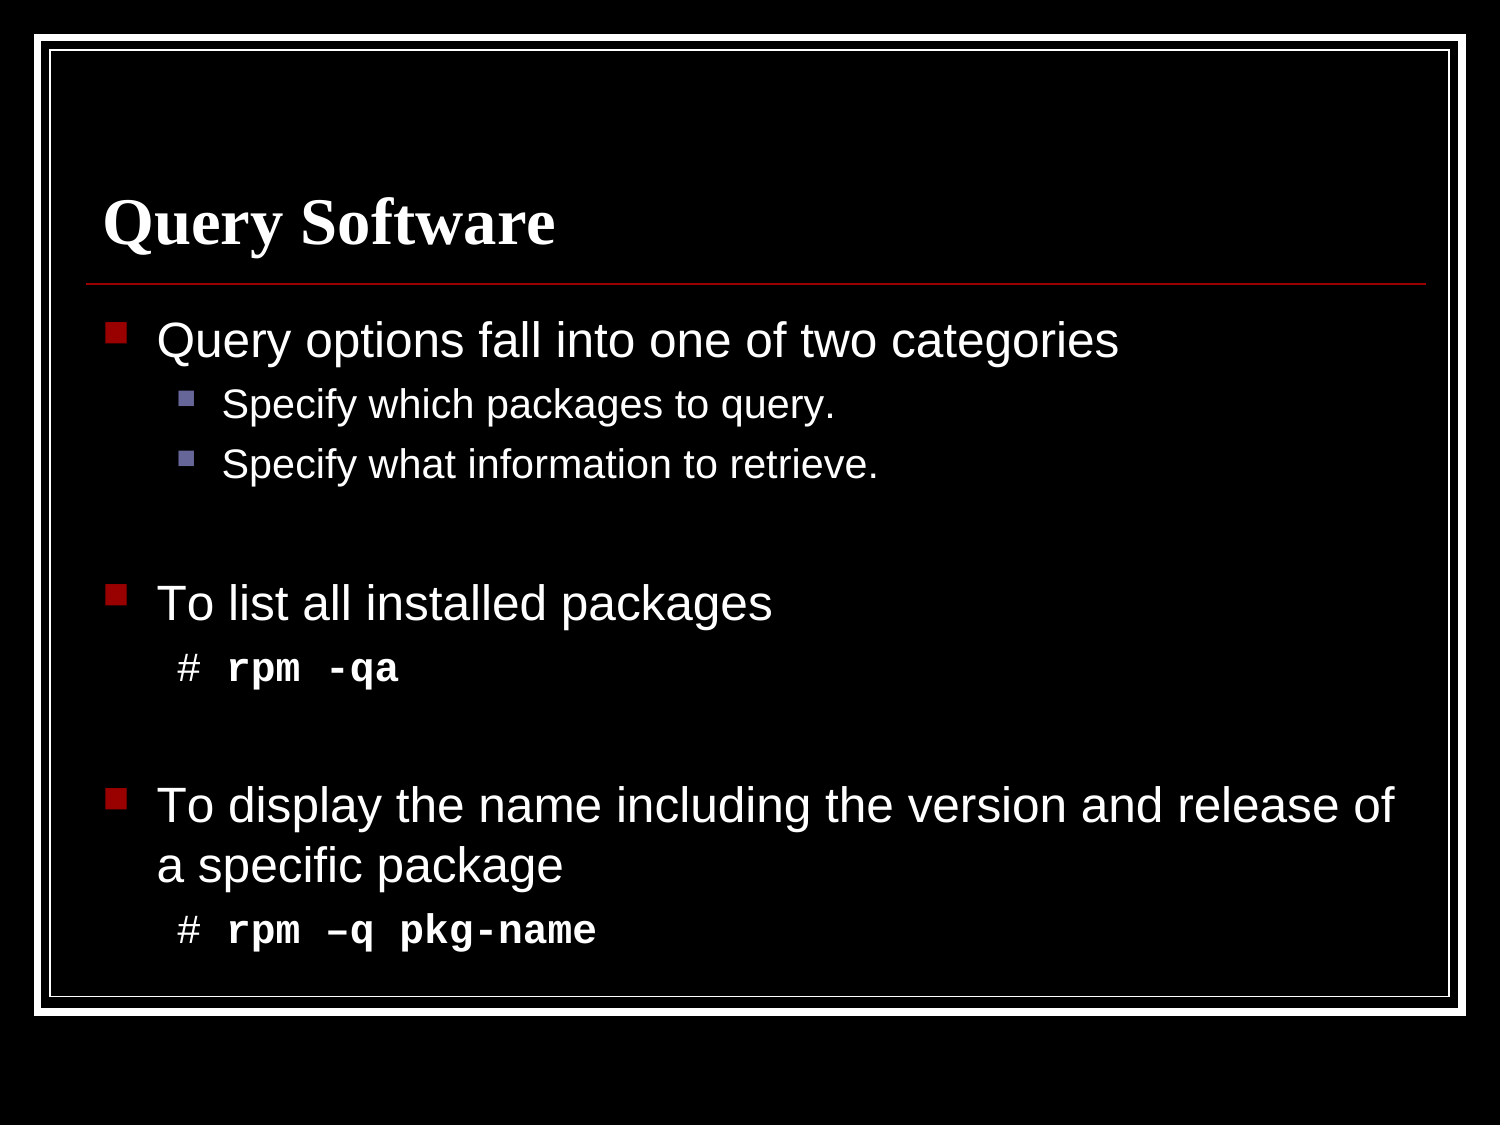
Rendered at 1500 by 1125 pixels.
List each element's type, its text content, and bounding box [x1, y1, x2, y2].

title Query Software [87, 77, 1426, 266]
list Query options fall into one of two categories Specify which packages to query. Specify what information to retrieve. To list all installed packages # rpm -qa To display the name including the version and release of a specific package # rpm –q pkg-name [87, 299, 1426, 963]
